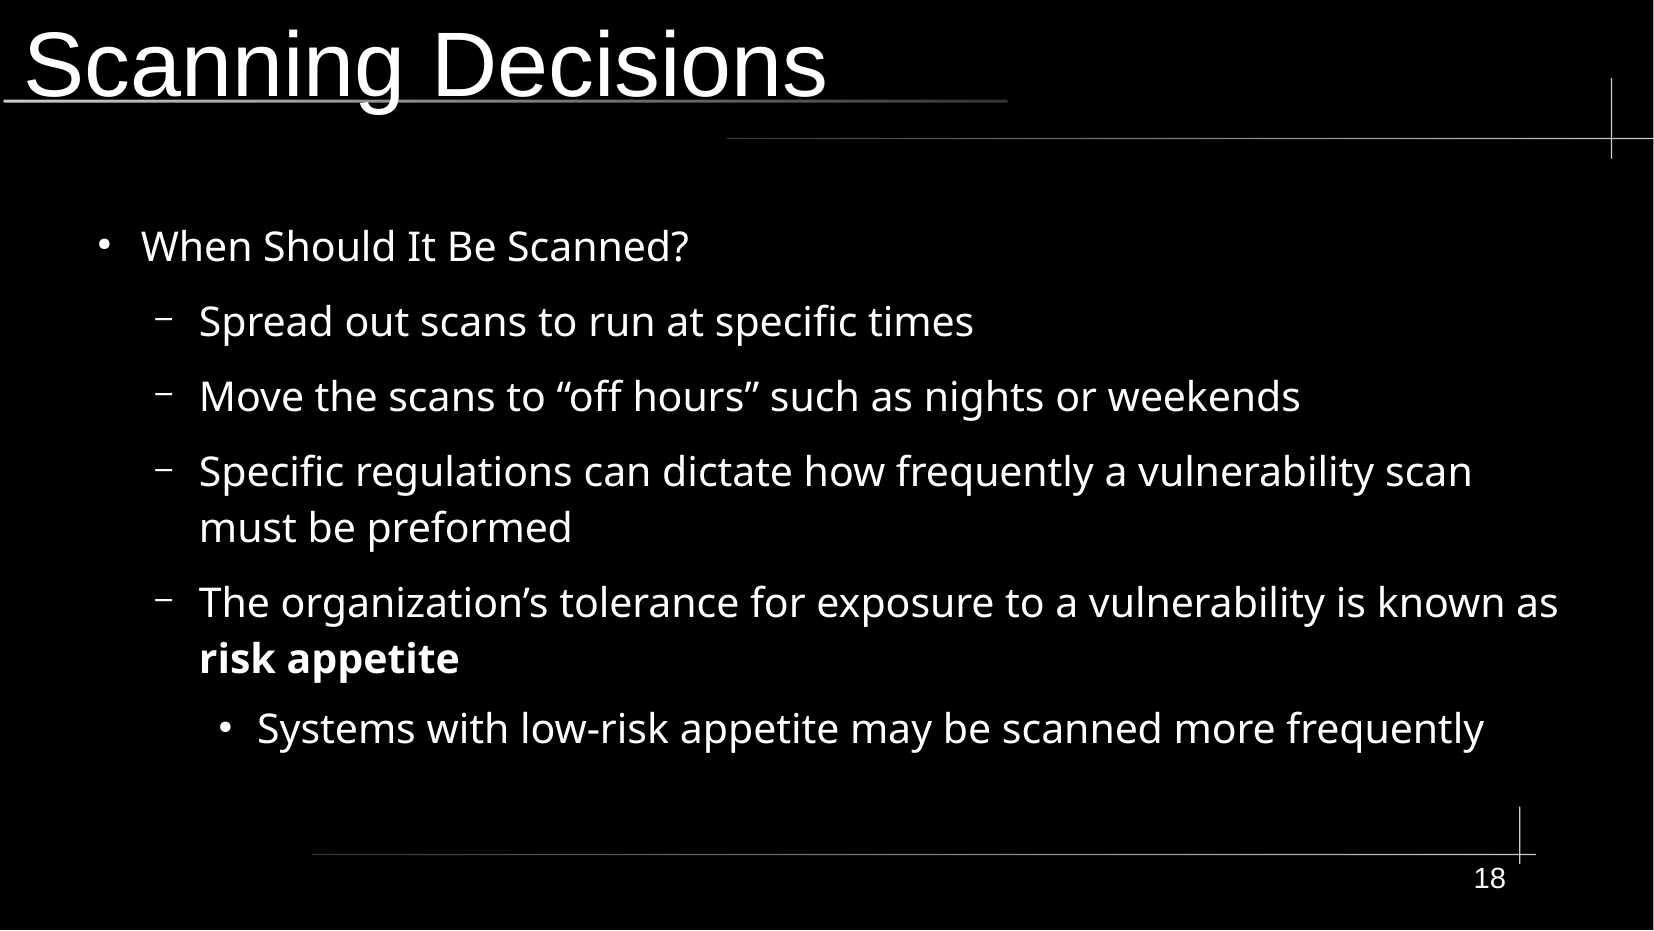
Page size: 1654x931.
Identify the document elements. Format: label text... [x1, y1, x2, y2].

list When Should It Be Scanned? Spread out scans to run at specific times Move the scans to “off hours” such as nights or weekends Specific regulations can dictate how frequently a vulnerability scan must be preformed The organization’s tolerance for exposure to a vulnerability is known as risk appetite Systems with low-risk appetite may be scanned more frequently [82, 217, 1571, 758]
title Scanning Decisions [23, 11, 1589, 119]
